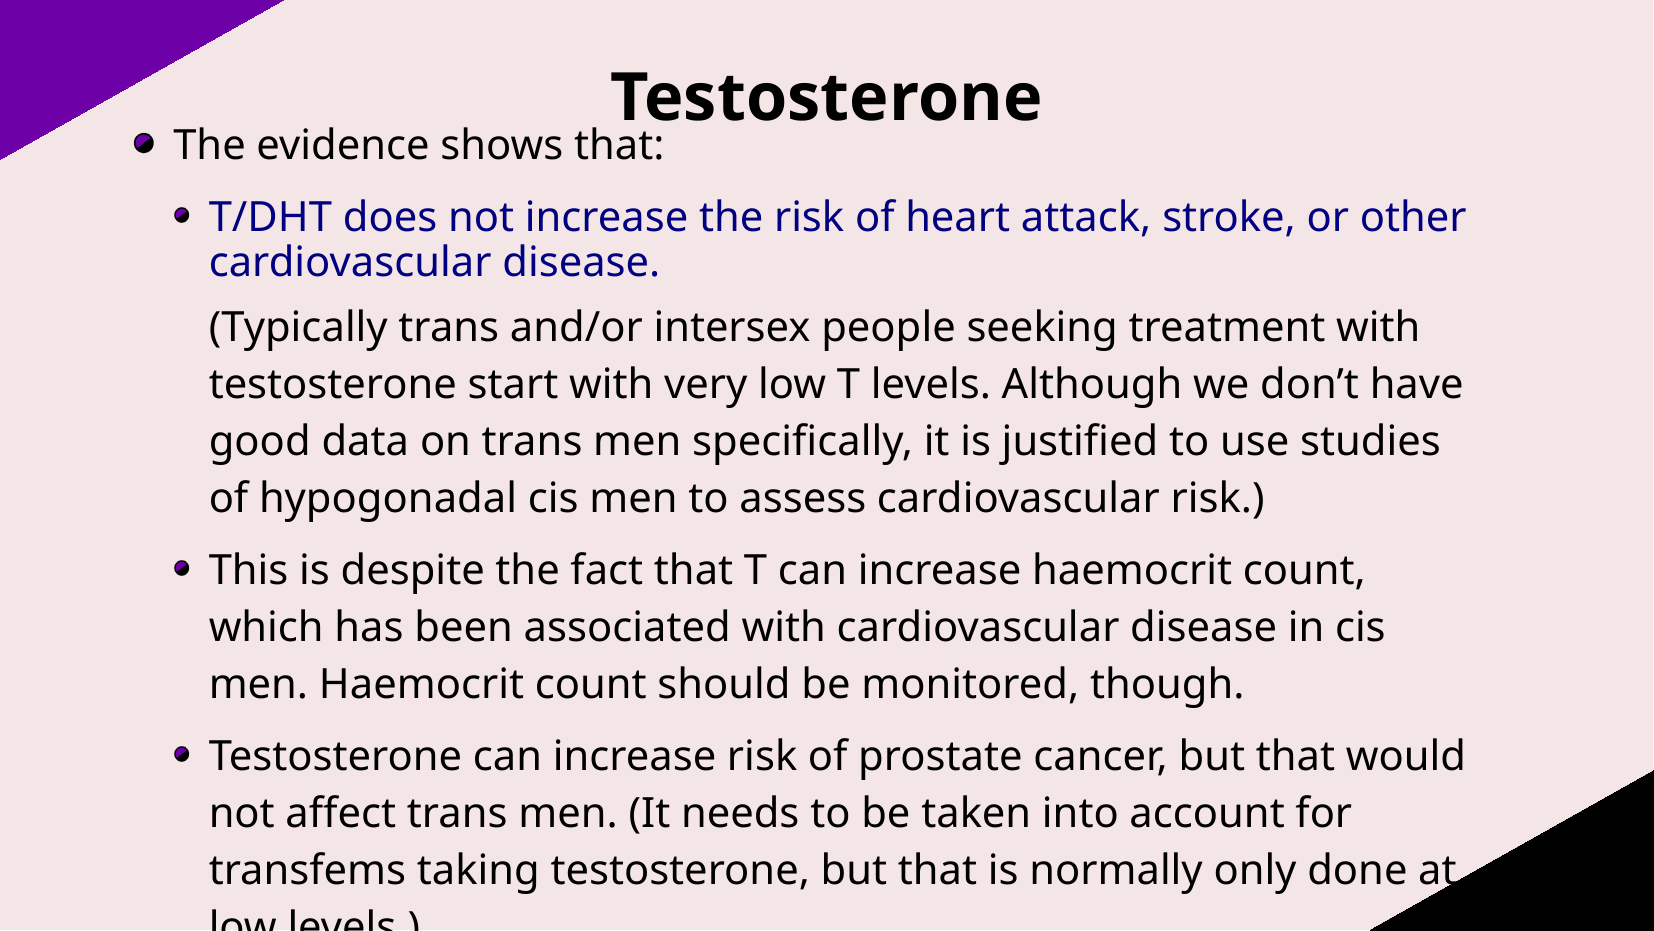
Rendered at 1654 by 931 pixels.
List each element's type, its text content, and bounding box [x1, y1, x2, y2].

title Testosterone [82, 35, 1571, 154]
text_box [0, 0, 284, 160]
text_box [1370, 770, 1654, 931]
subtitle The evidence shows that: T/DHT does not increase the risk of heart attack, stroke, or other cardiovascular disease. (Typically trans and/or intersex people seeking treatment with testosterone start with very low T levels. Although we don’t have good data on trans men specifically, it is justified to use studies of hypogonadal cis men to assess cardiovascular risk.) This is despite the fact that T can increase haemocrit count, which has been associated with cardiovascular disease in cis men. Haemocrit count should be monitored, though. Testosterone can increase risk of prostate cancer, but that would not affect trans men. (It needs to be taken into account for transfems taking testosterone, but that is normally only done at low levels.) [132, 133, 1487, 885]
